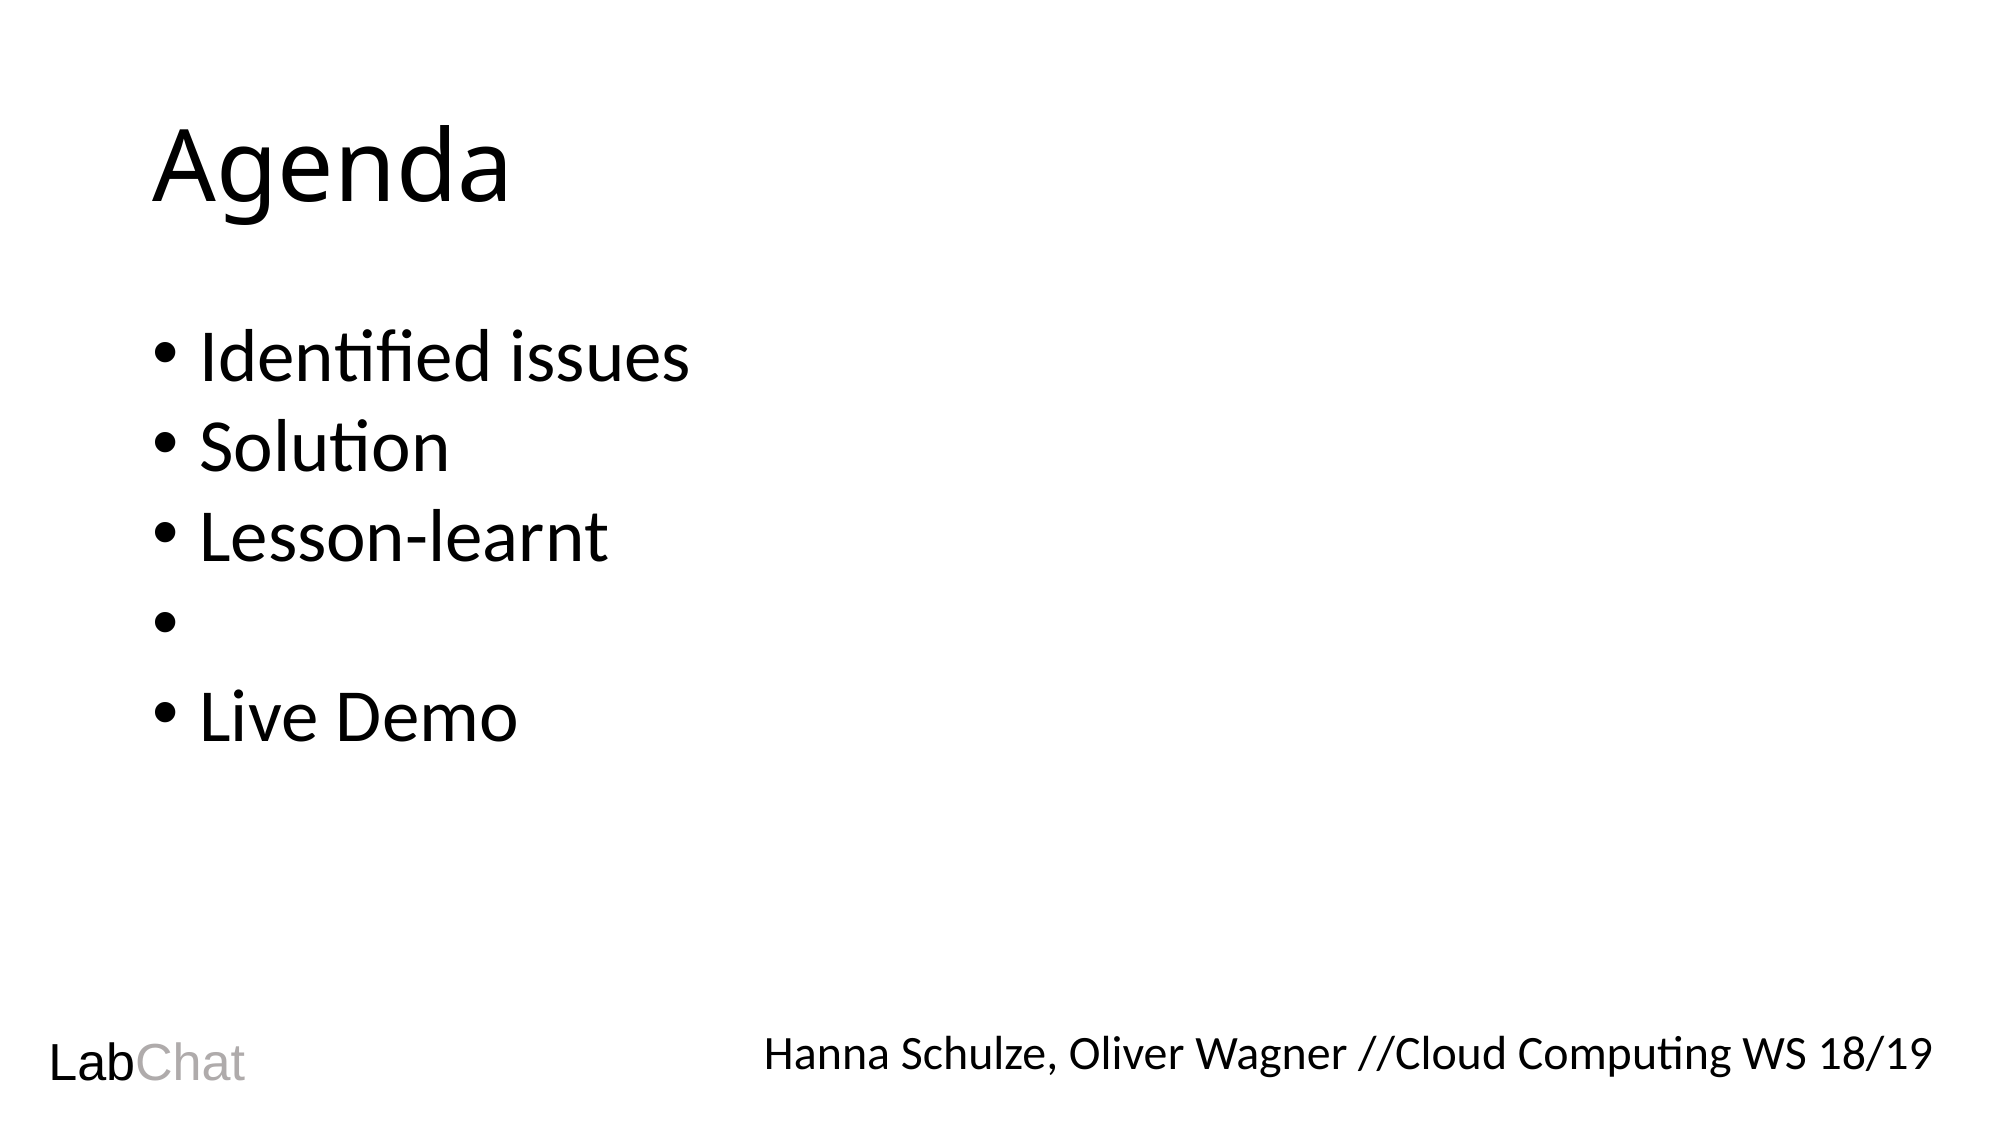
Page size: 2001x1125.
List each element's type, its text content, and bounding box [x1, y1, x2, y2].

text_box Hanna Schulze, Oliver Wagner //Cloud Computing WS 18/19 [716, 1025, 1967, 1091]
title Agenda [137, 59, 1863, 278]
text_box LabChat [33, 1025, 286, 1102]
list Identified issues Solution Lesson-learnt Live Demo [137, 299, 1863, 1014]
